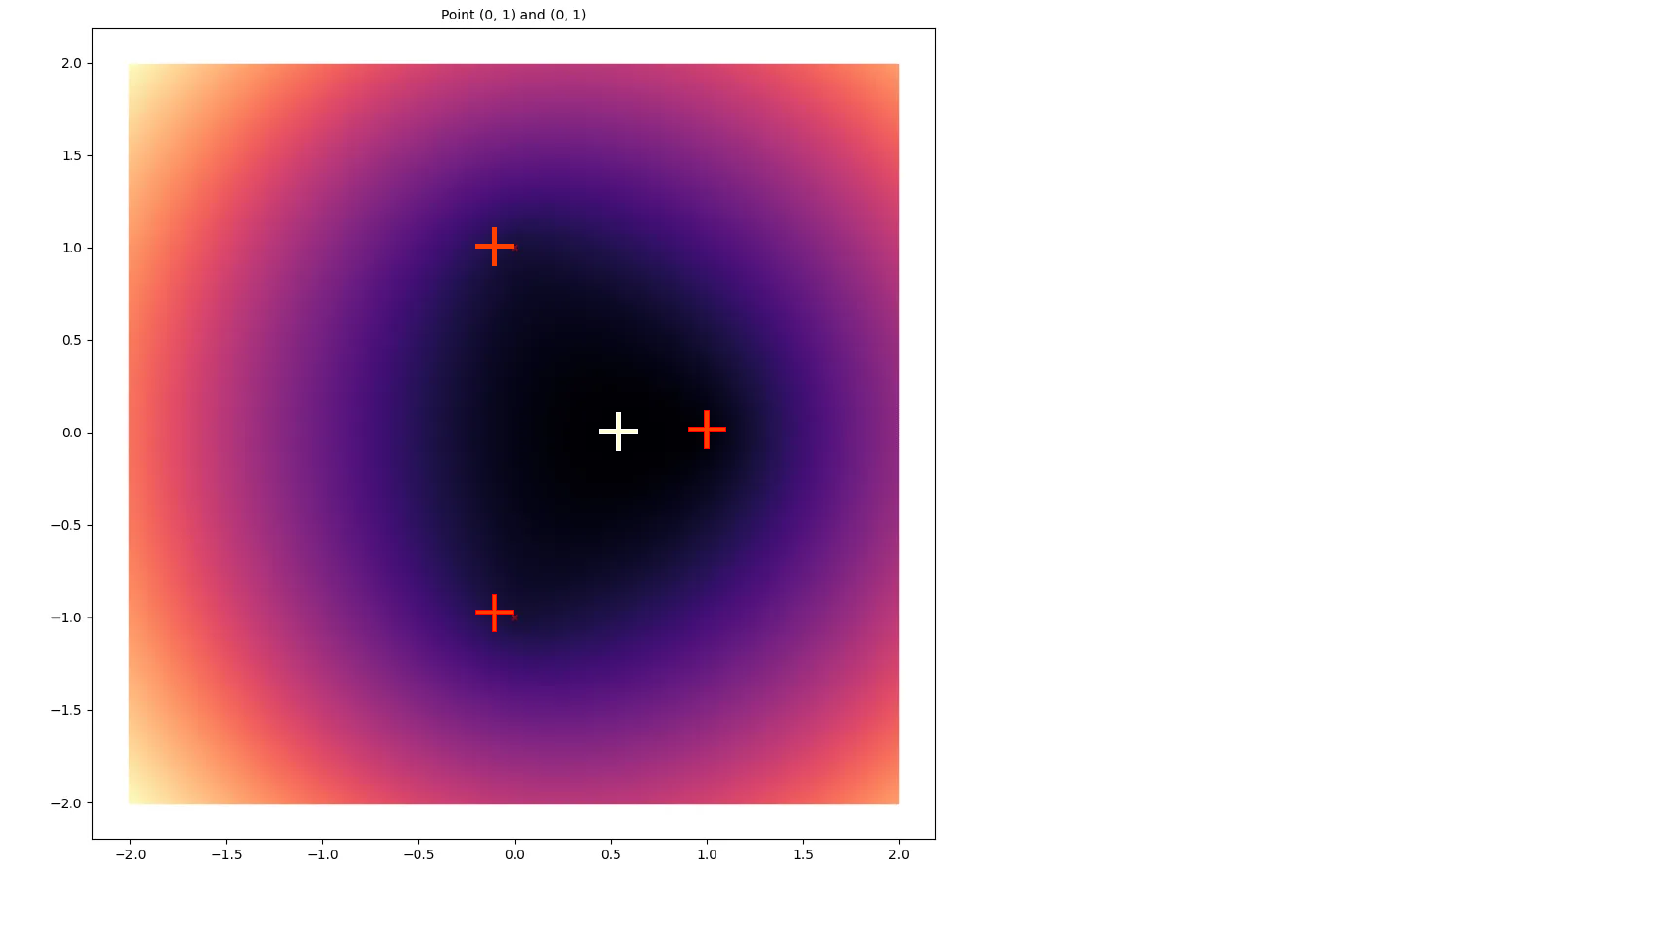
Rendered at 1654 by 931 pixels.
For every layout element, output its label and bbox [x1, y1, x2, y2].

text_box [475, 594, 514, 632]
text_box [475, 227, 514, 266]
text_box [688, 410, 726, 449]
picture [21, 0, 1013, 901]
text_box [599, 412, 638, 451]
